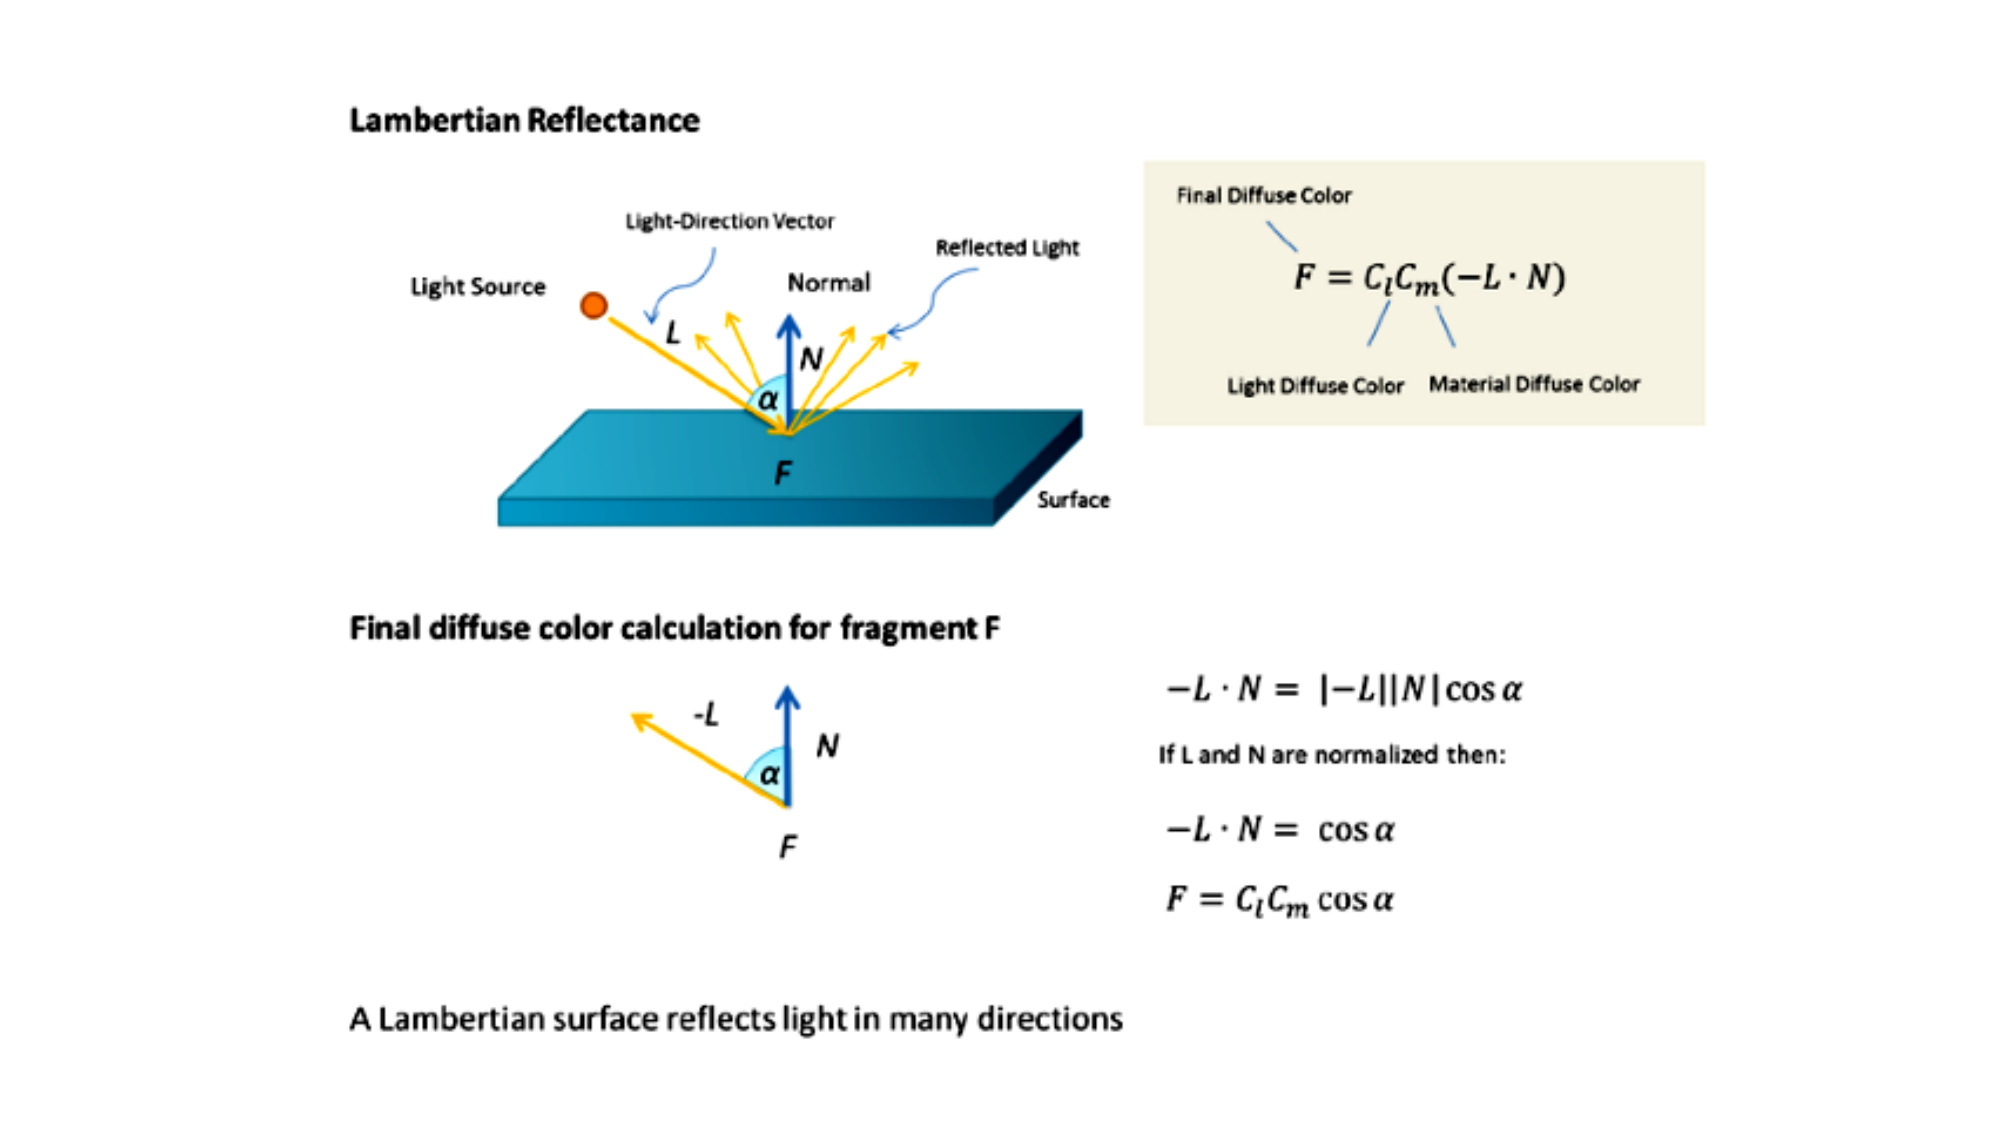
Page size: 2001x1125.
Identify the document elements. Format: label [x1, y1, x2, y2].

picture [327, 74, 1722, 1060]
